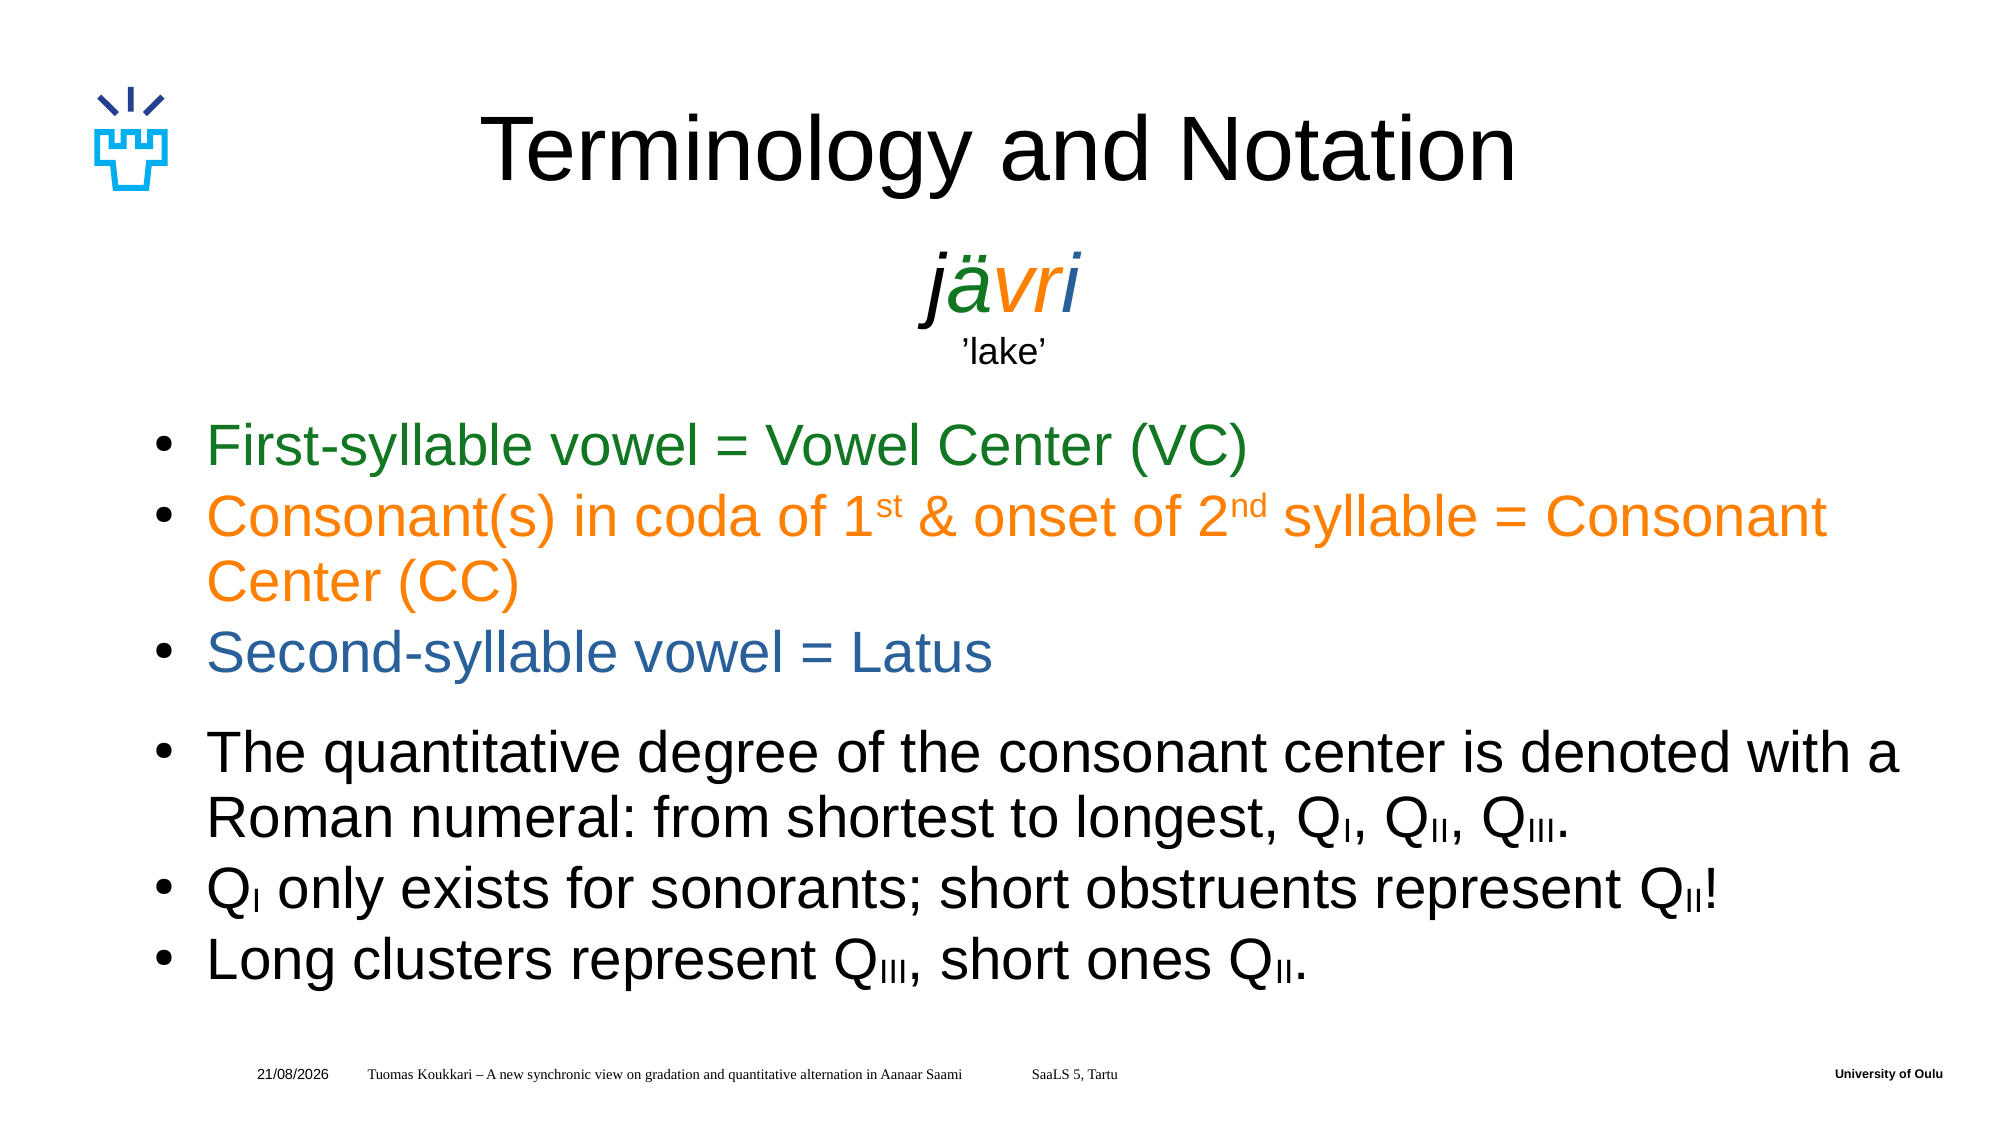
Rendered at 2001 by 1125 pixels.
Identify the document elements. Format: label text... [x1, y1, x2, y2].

list First-syllable vowel = Vowel Center (VC) Consonant(s) in coda of 1st & onset of 2nd syllable = Consonant Center (CC) Second-syllable vowel = Latus The quantitative degree of the consonant center is denoted with a Roman numeral: from shortest to longest, QI, QII, QIII. QI only exists for sonorants; short obstruents represent QII! Long clusters represent QIII, short ones QII. [135, 412, 1908, 1063]
title Terminology and Notation [276, 47, 1724, 251]
text_box jävri ’lake’ [531, 230, 1477, 381]
